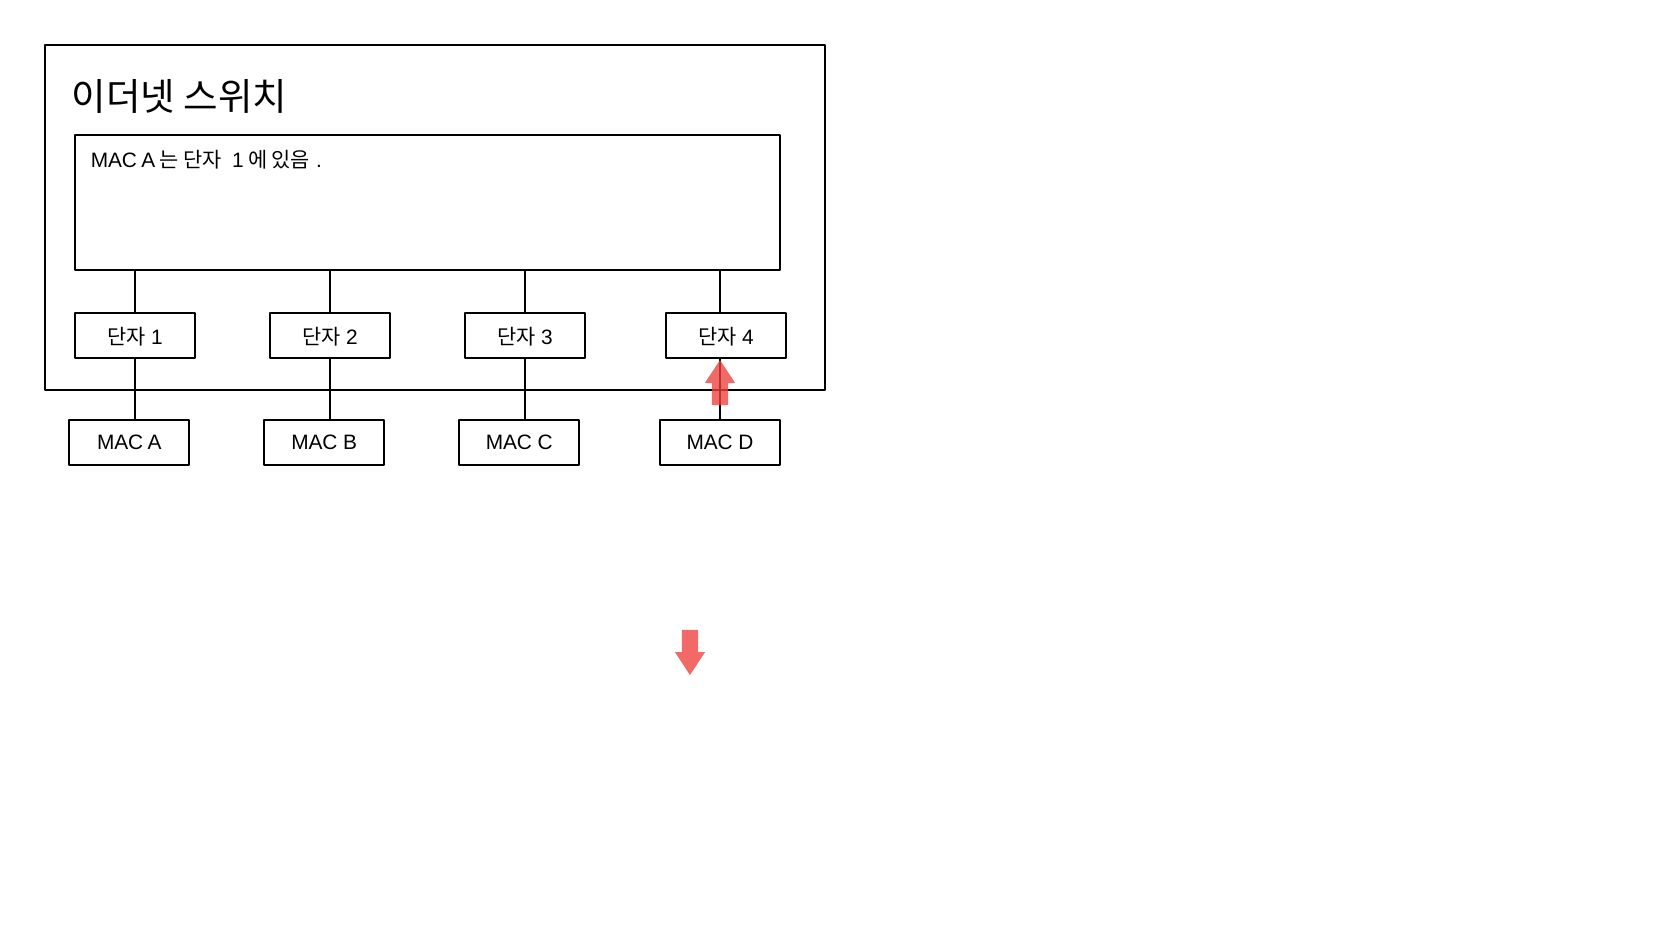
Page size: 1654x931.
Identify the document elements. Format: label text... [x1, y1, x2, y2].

text_box MAC C [459, 420, 580, 466]
text_box [705, 360, 736, 406]
text_box 단자1 [75, 313, 196, 359]
text_box MAC B [264, 420, 385, 466]
text_box 단자4 [665, 313, 786, 359]
text_box 단자3 [465, 313, 586, 359]
text_box MAC A [69, 420, 190, 466]
text_box MAC D [660, 420, 781, 466]
text_box 이더넷 스위치 [56, 60, 346, 130]
text_box MAC A는 단자 1에 있음. [75, 135, 781, 271]
text_box [675, 629, 706, 676]
text_box 단자2 [270, 313, 391, 359]
